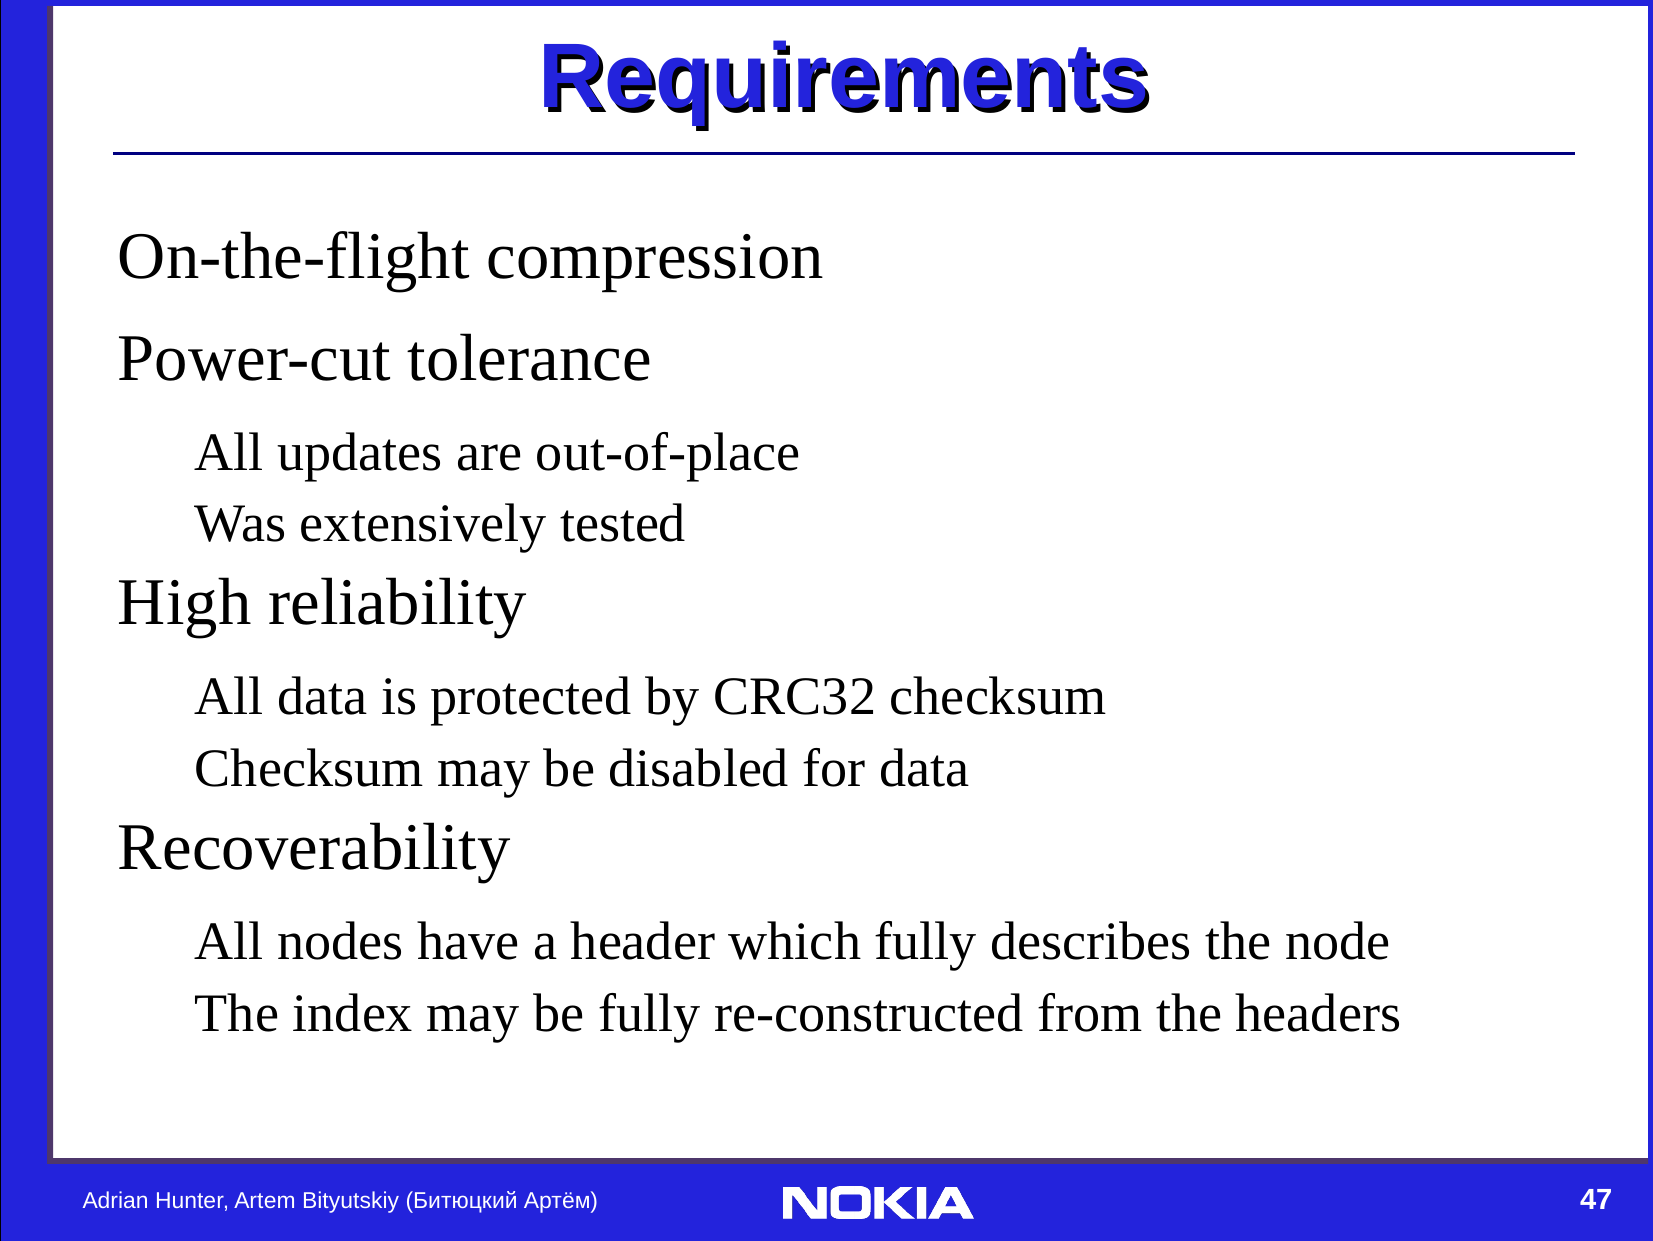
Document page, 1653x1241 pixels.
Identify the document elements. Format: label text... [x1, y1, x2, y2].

list On-the-flight compression Power-cut tolerance All updates are out-of-place Was extensively tested High reliability All data is protected by CRC32 checksum Checksum may be disabled for data Recoverability All nodes have a header which fully describes the node The index may be fully re-constructed from the headers [100, 219, 1588, 1104]
picture [783, 1186, 974, 1219]
title Requirements [100, 2, 1588, 151]
